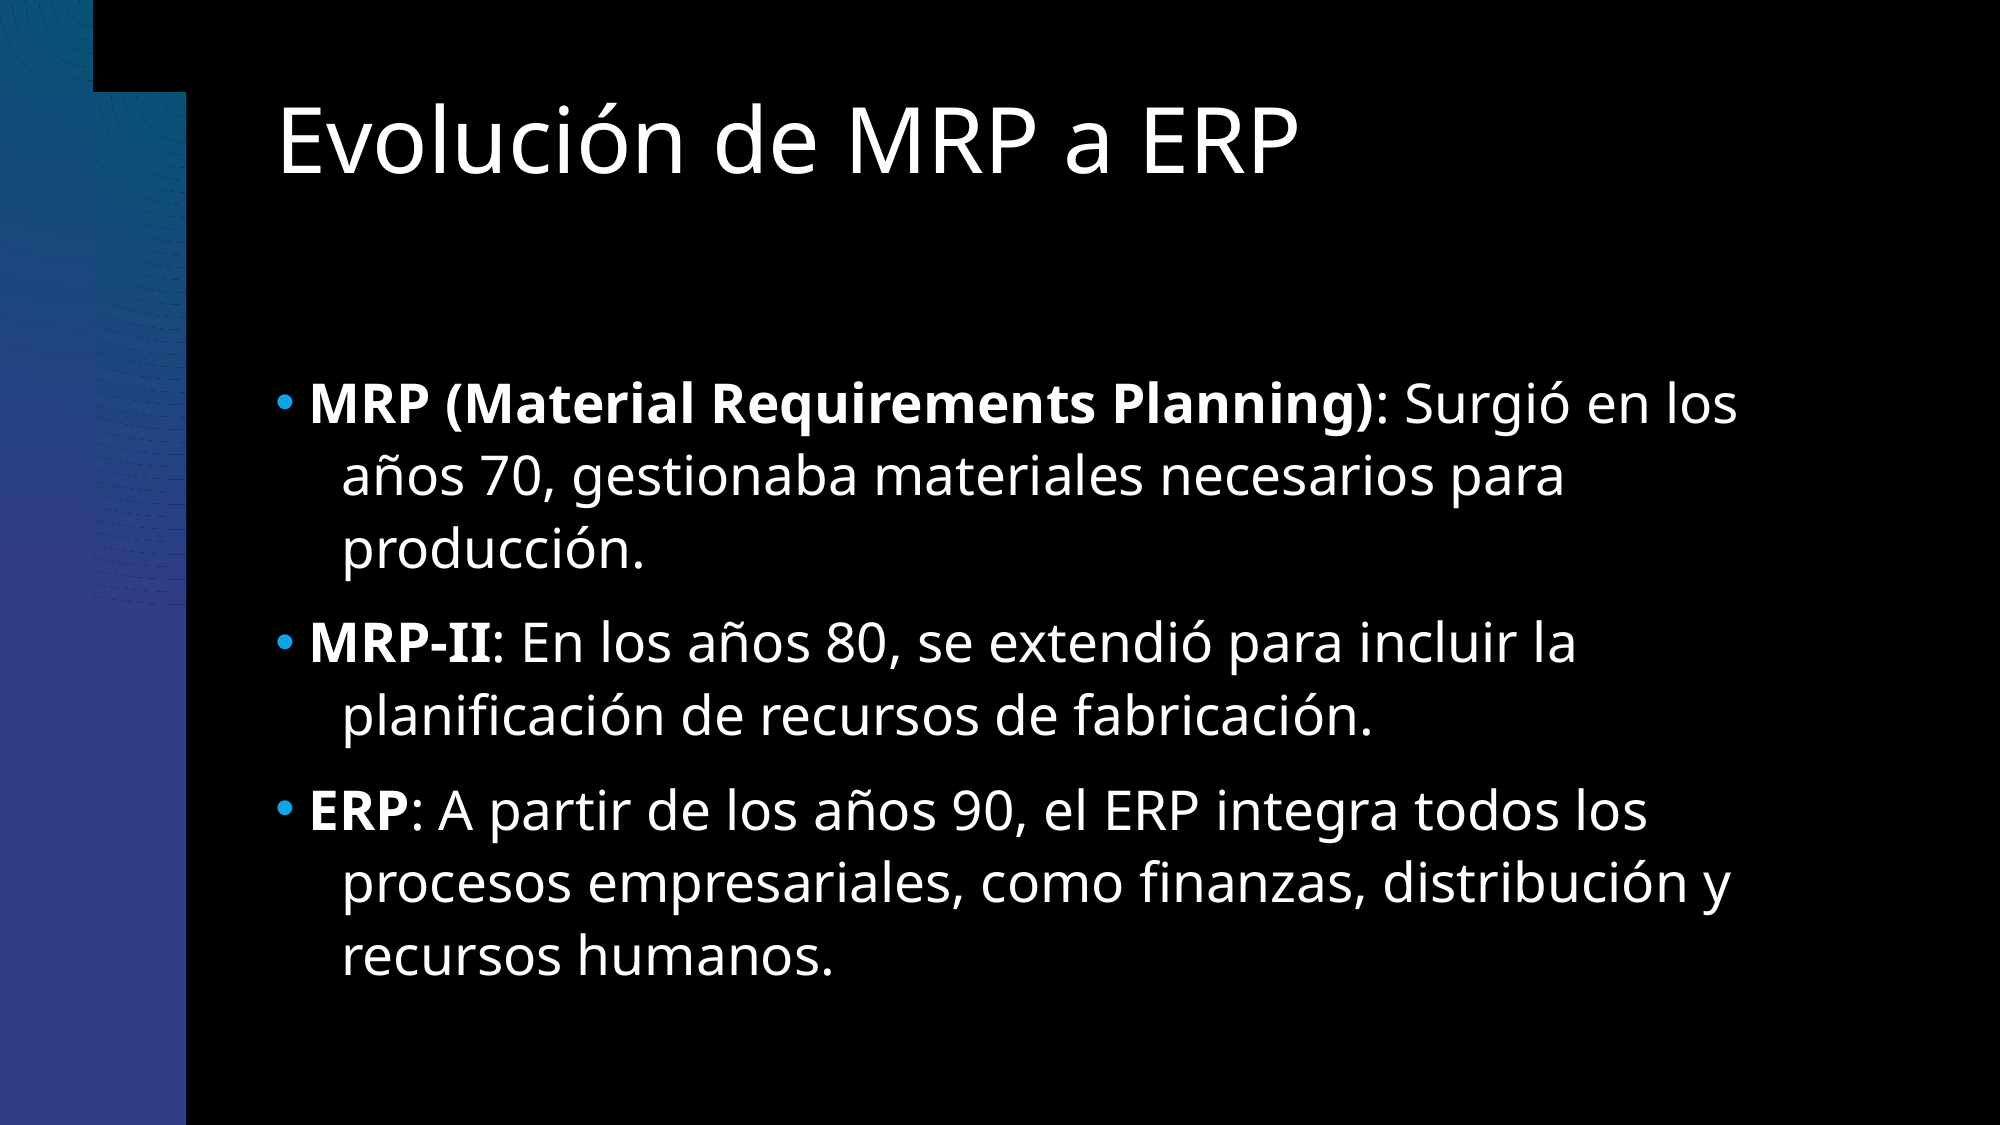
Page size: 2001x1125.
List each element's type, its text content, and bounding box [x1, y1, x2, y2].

title Evolución de MRP a ERP [260, 74, 1817, 330]
list MRP (Material Requirements Planning): Surgió en los años 70, gestionaba materiales necesarios para producción. MRP-II: En los años 80, se extendió para incluir la planificación de recursos de fabricación. ERP: A partir de los años 90, el ERP integra todos los procesos empresariales, como finanzas, distribución y recursos humanos. [260, 354, 1817, 999]
